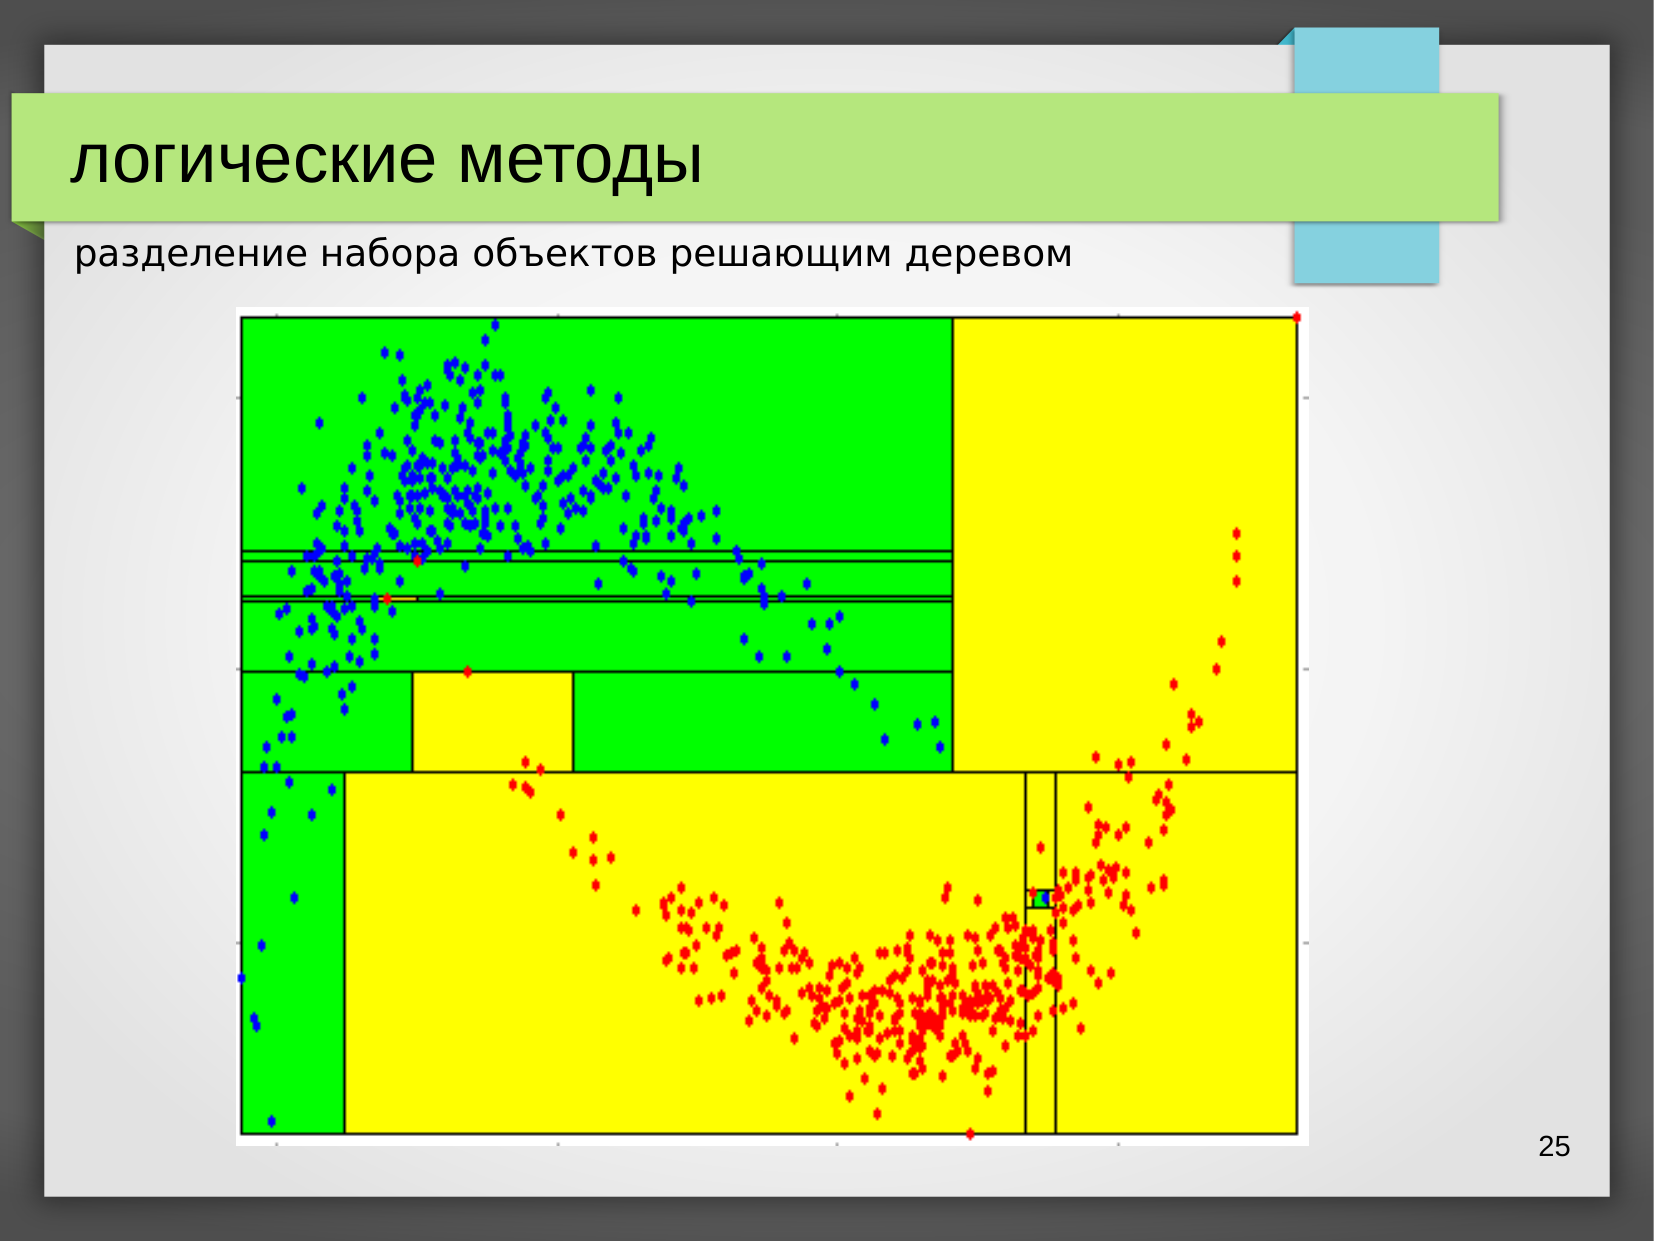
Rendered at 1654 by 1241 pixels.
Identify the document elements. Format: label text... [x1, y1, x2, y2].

picture [0, 0, 1654, 1241]
text_box разделение набора объектов решающим деревом [59, 224, 1158, 296]
title логические методы [70, 118, 1205, 199]
